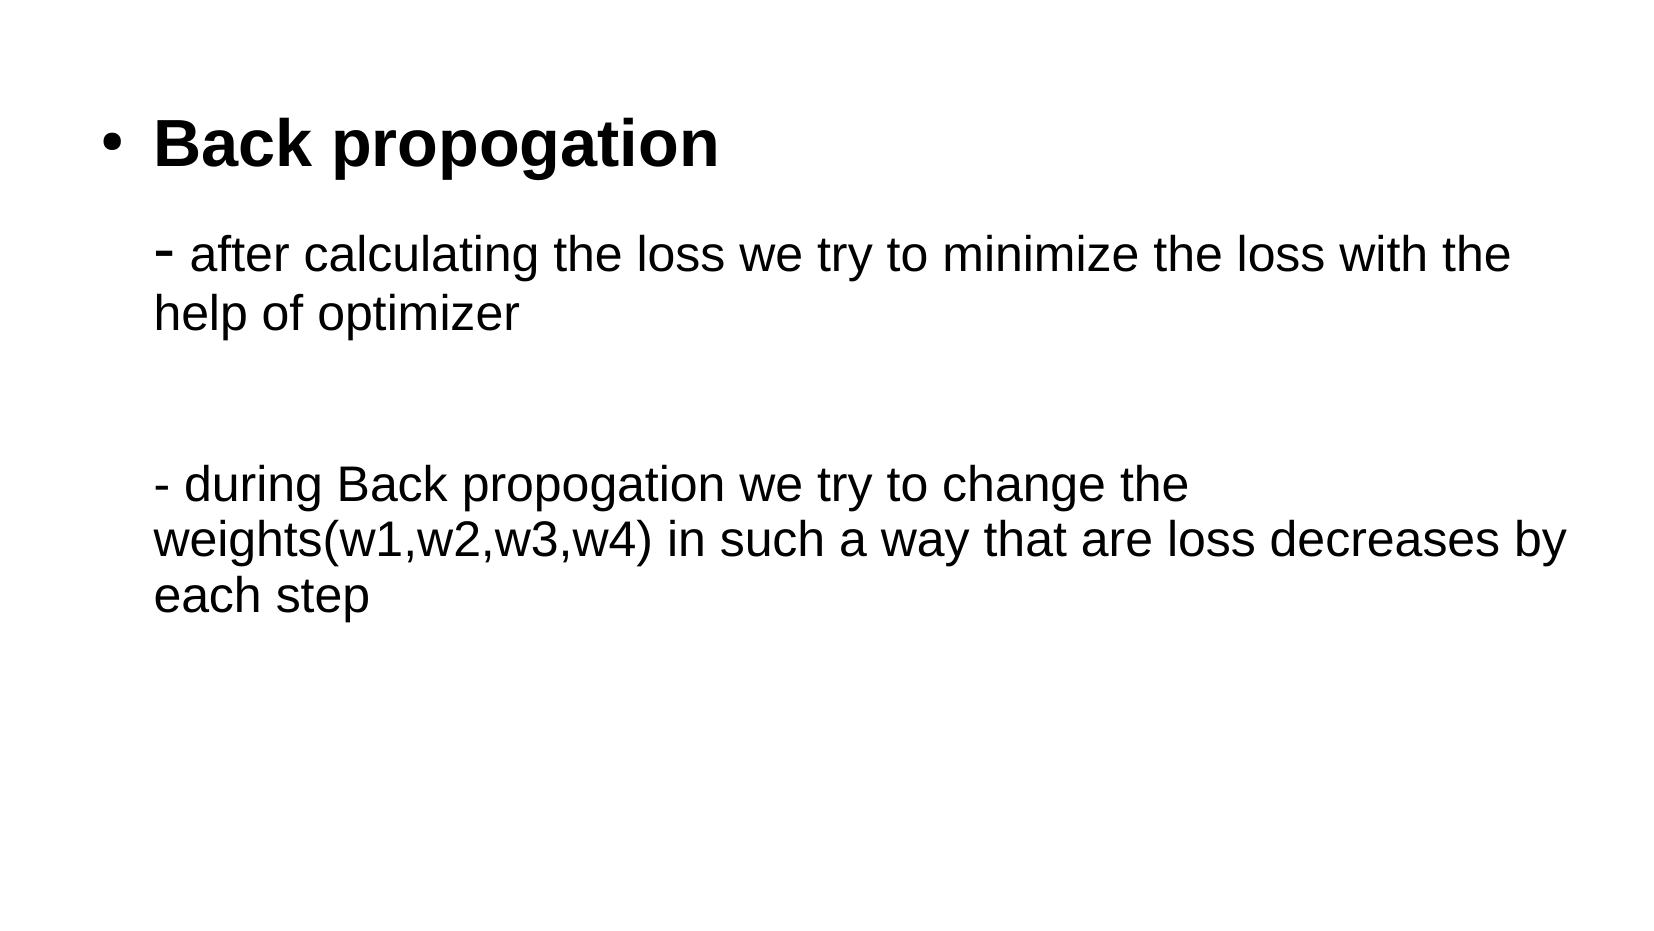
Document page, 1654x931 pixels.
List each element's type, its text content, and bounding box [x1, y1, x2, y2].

list Back propogation - after calculating the loss we try to minimize the loss with the help of optimizer - during Back propogation we try to change the weights(w1,w2,w3,w4) in such a way that are loss decreases by each step [82, 106, 1571, 931]
